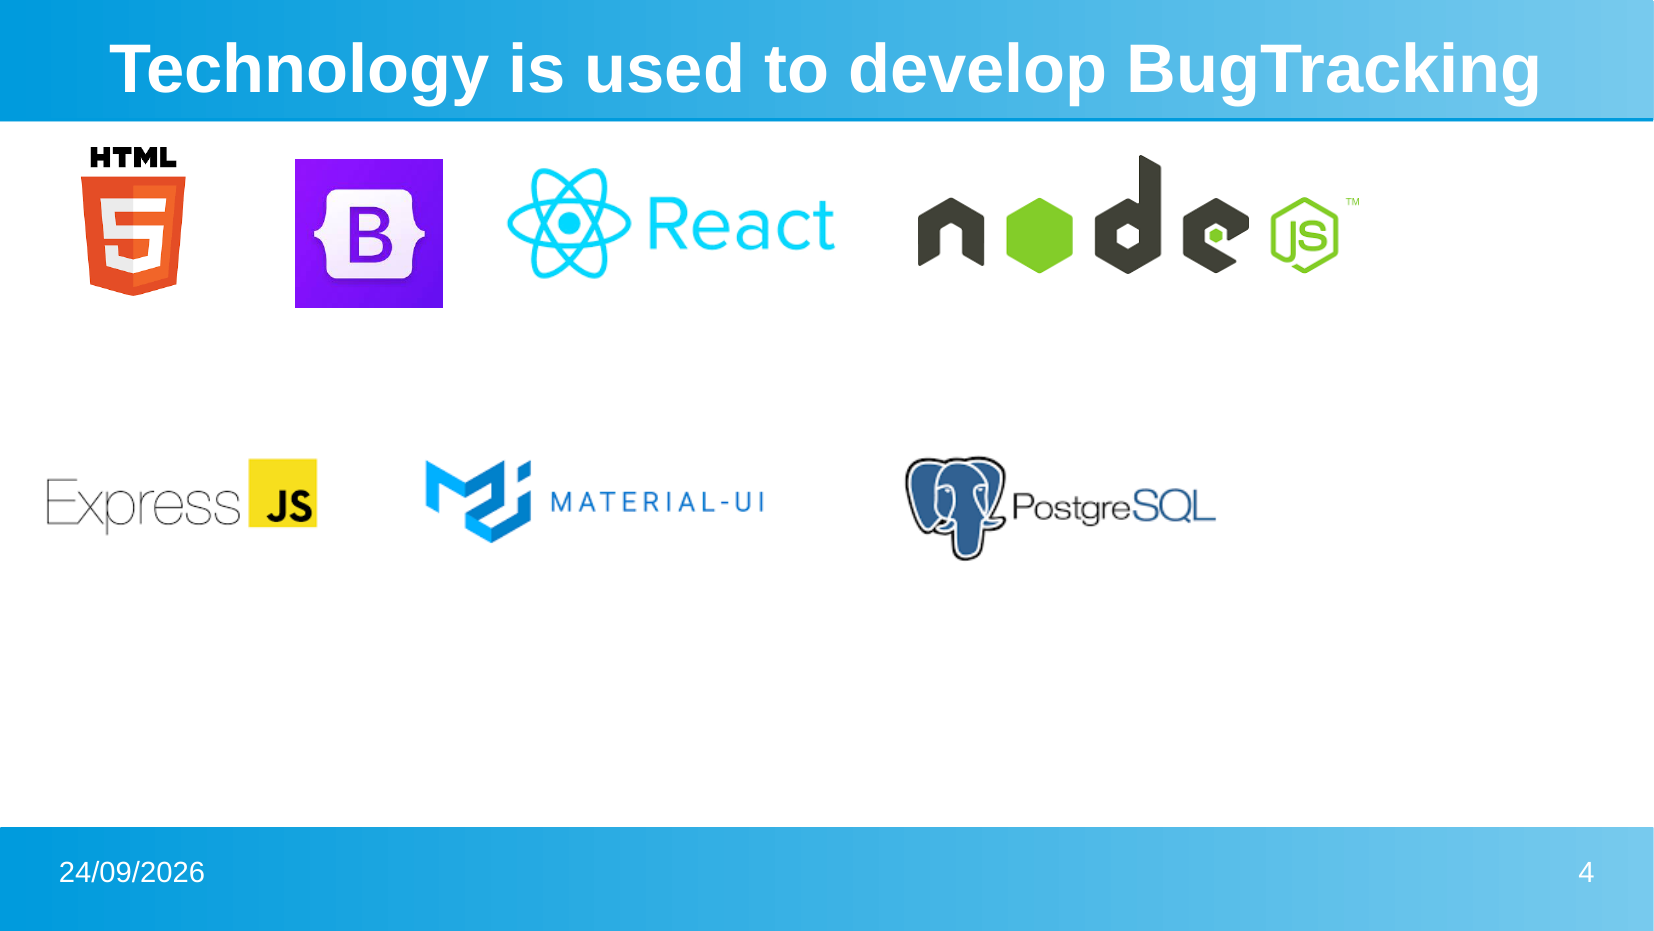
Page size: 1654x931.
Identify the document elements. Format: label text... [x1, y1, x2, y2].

title Technology is used to develop BugTracking [59, 29, 1595, 108]
picture [295, 159, 443, 308]
picture [826, 377, 1296, 641]
picture [491, 122, 857, 325]
picture [29, 383, 806, 621]
picture [918, 155, 1359, 274]
picture [59, 147, 207, 296]
